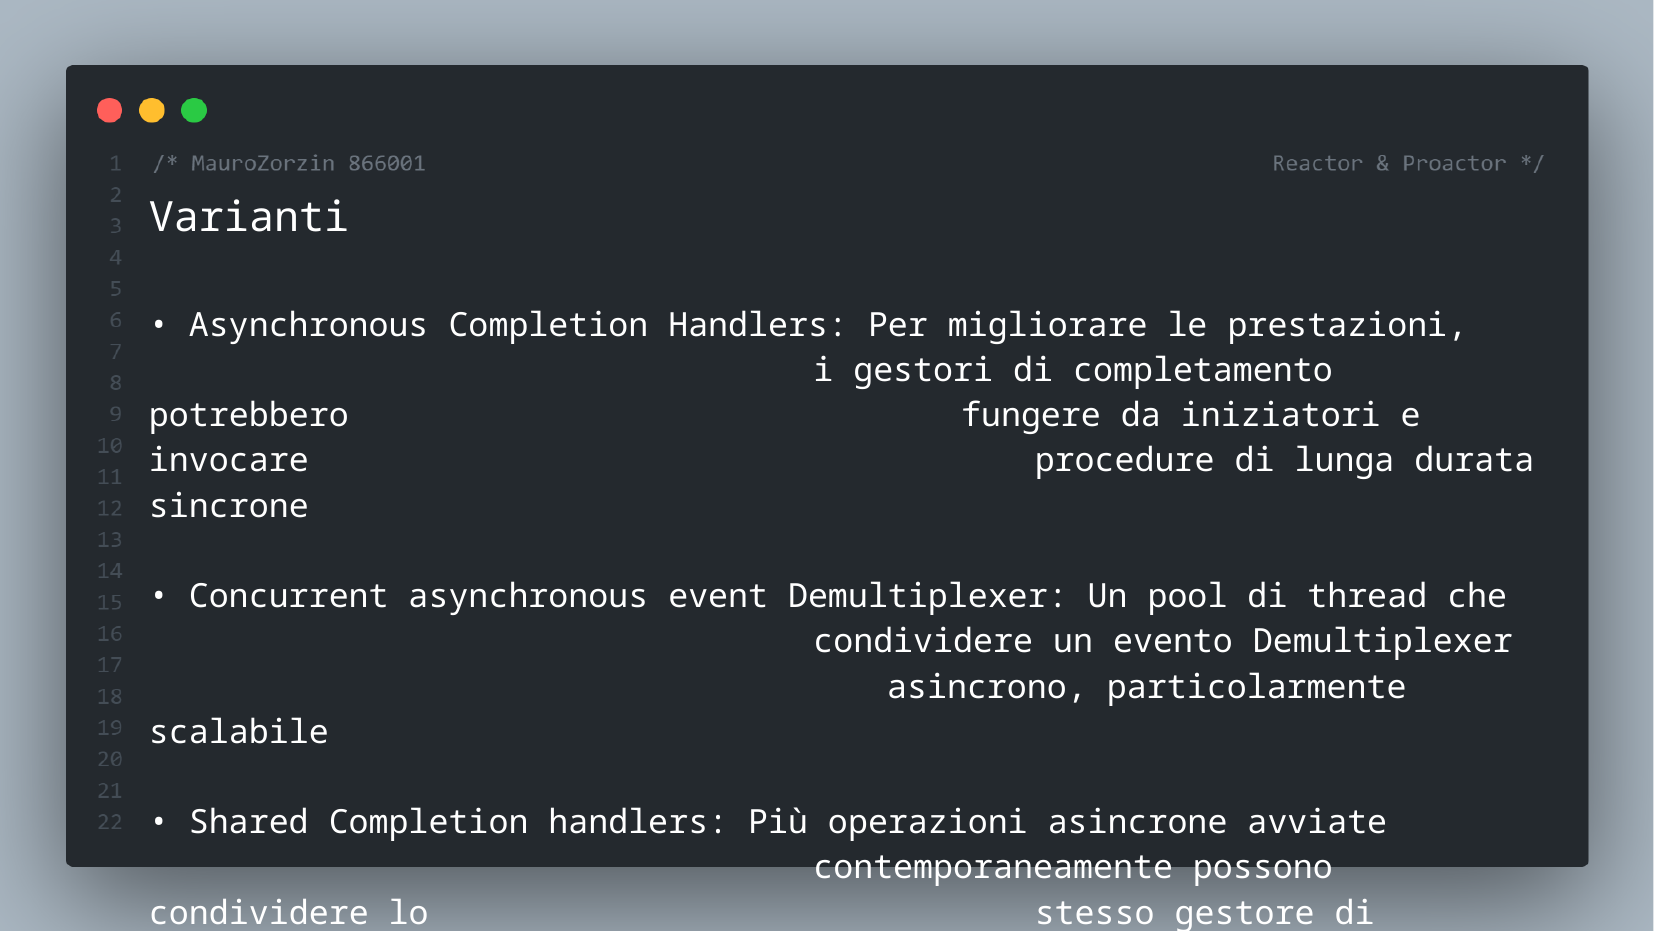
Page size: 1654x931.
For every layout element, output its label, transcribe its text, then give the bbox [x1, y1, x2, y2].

subtitle Varianti • Asynchronous Completion Handlers: Per migliorare le prestazioni, i gestori di completamento potrebbero fungere da iniziatori e invocare procedure di lunga durata sincrone • Concurrent asynchronous event Demultiplexer: Un pool di thread che condividere un evento Demultiplexer asincrono, particolarmente scalabile • Shared Completion handlers: Più operazioni asincrone avviate contemporaneamente possono condividere lo stesso gestore di completamento concreto • Asynchronous operation Processor emulation: Nel sistema operativo piattaforme che non esportano operazioni asincrone nelle applicazioni. [148, 186, 1537, 931]
picture [0, 0, 1654, 931]
